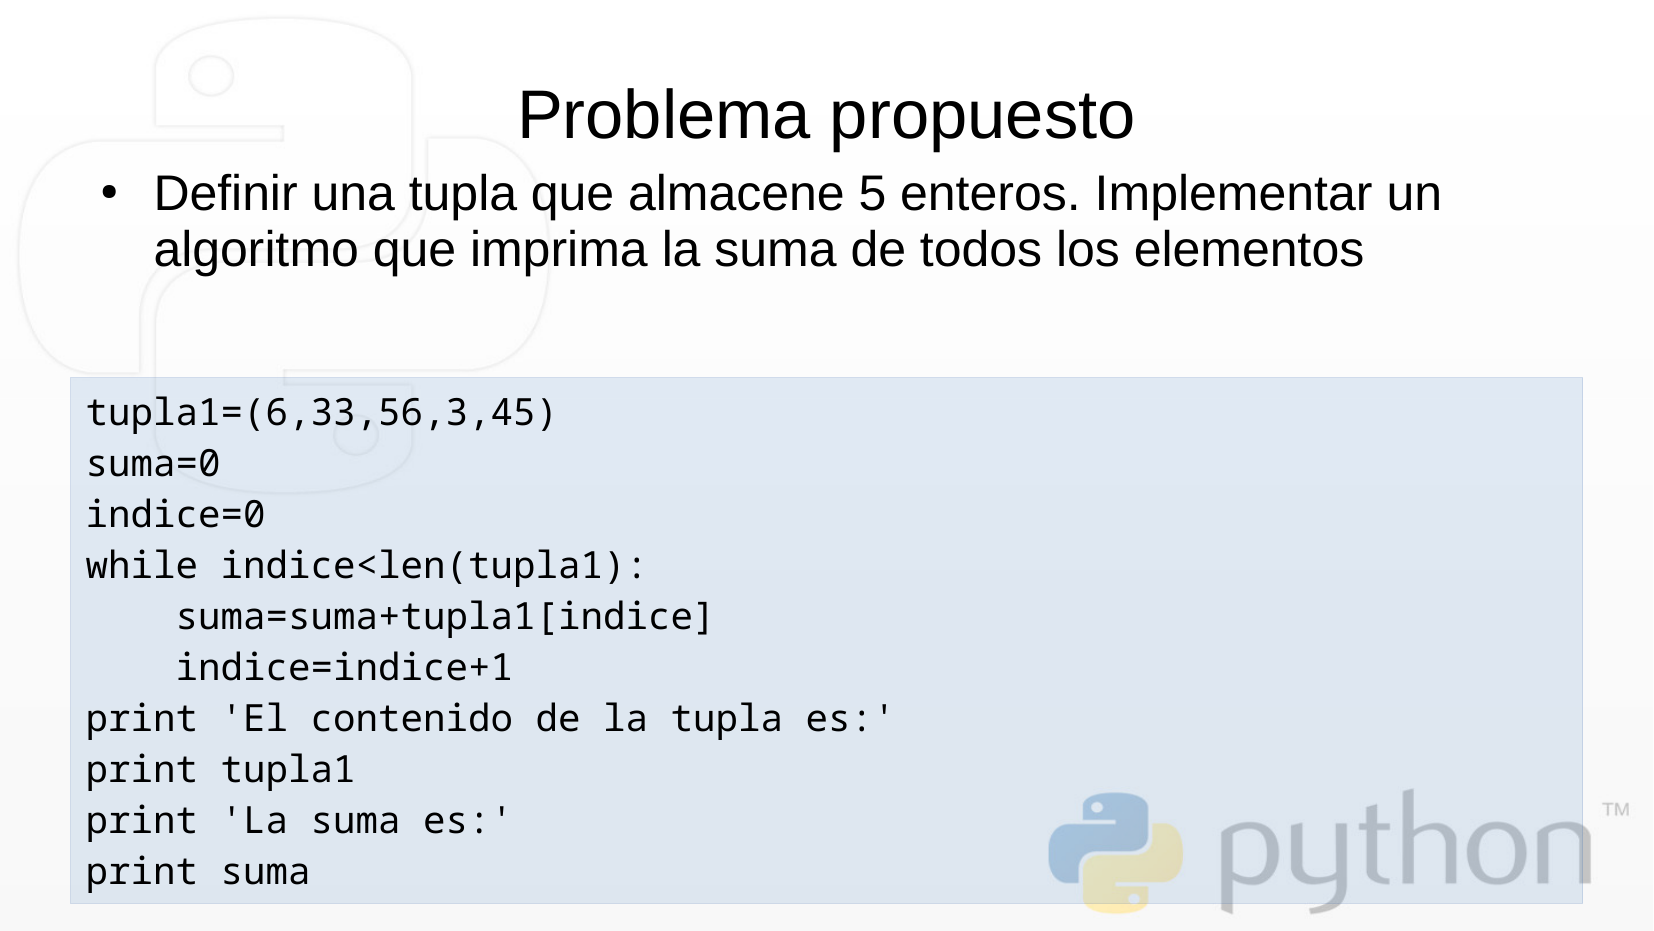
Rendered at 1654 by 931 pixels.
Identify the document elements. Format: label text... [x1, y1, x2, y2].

text_box tupla1=(6,33,56,3,45) suma=0 indice=0 while indice<len(tupla1): suma=suma+tupla1[indice] indice=indice+1 print 'El contenido de la tupla es:' print tupla1 print 'La suma es:' print suma [70, 377, 1583, 896]
list Definir una tupla que almacene 5 enteros. Implementar un algoritmo que imprima la suma de todos los elementos [82, 165, 1571, 296]
picture [0, 0, 1654, 931]
title Problema propuesto [82, 37, 1571, 165]
